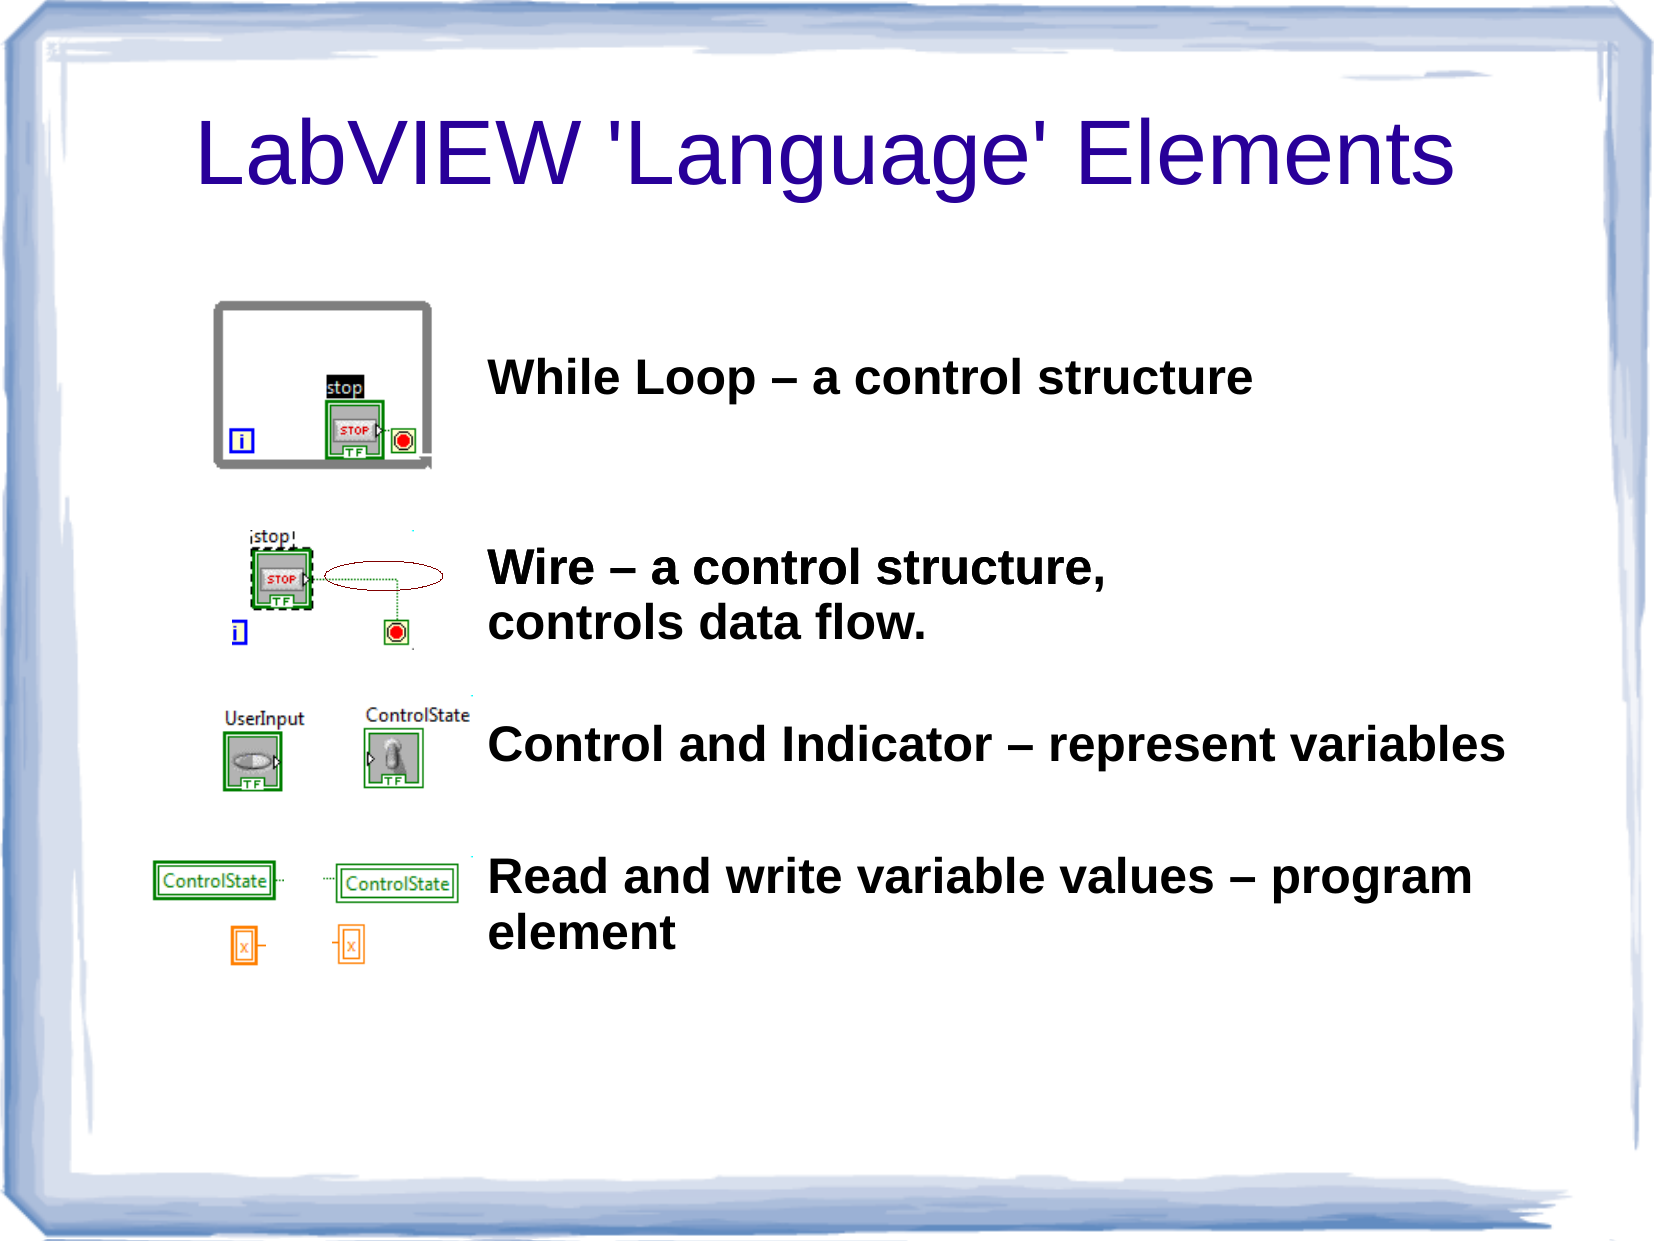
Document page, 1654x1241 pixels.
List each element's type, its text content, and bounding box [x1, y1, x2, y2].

text_box Wire – a control structure, controls data flow. [472, 531, 1329, 661]
text_box While Loop – a control structure [472, 341, 1329, 414]
text_box Control and Indicator – represent variables [472, 708, 1565, 781]
title LabVIEW 'Language' Elements [82, 56, 1571, 250]
text_box [324, 561, 443, 591]
picture [0, 0, 1654, 1241]
text_box Read and write variable values – program element [472, 840, 1565, 975]
